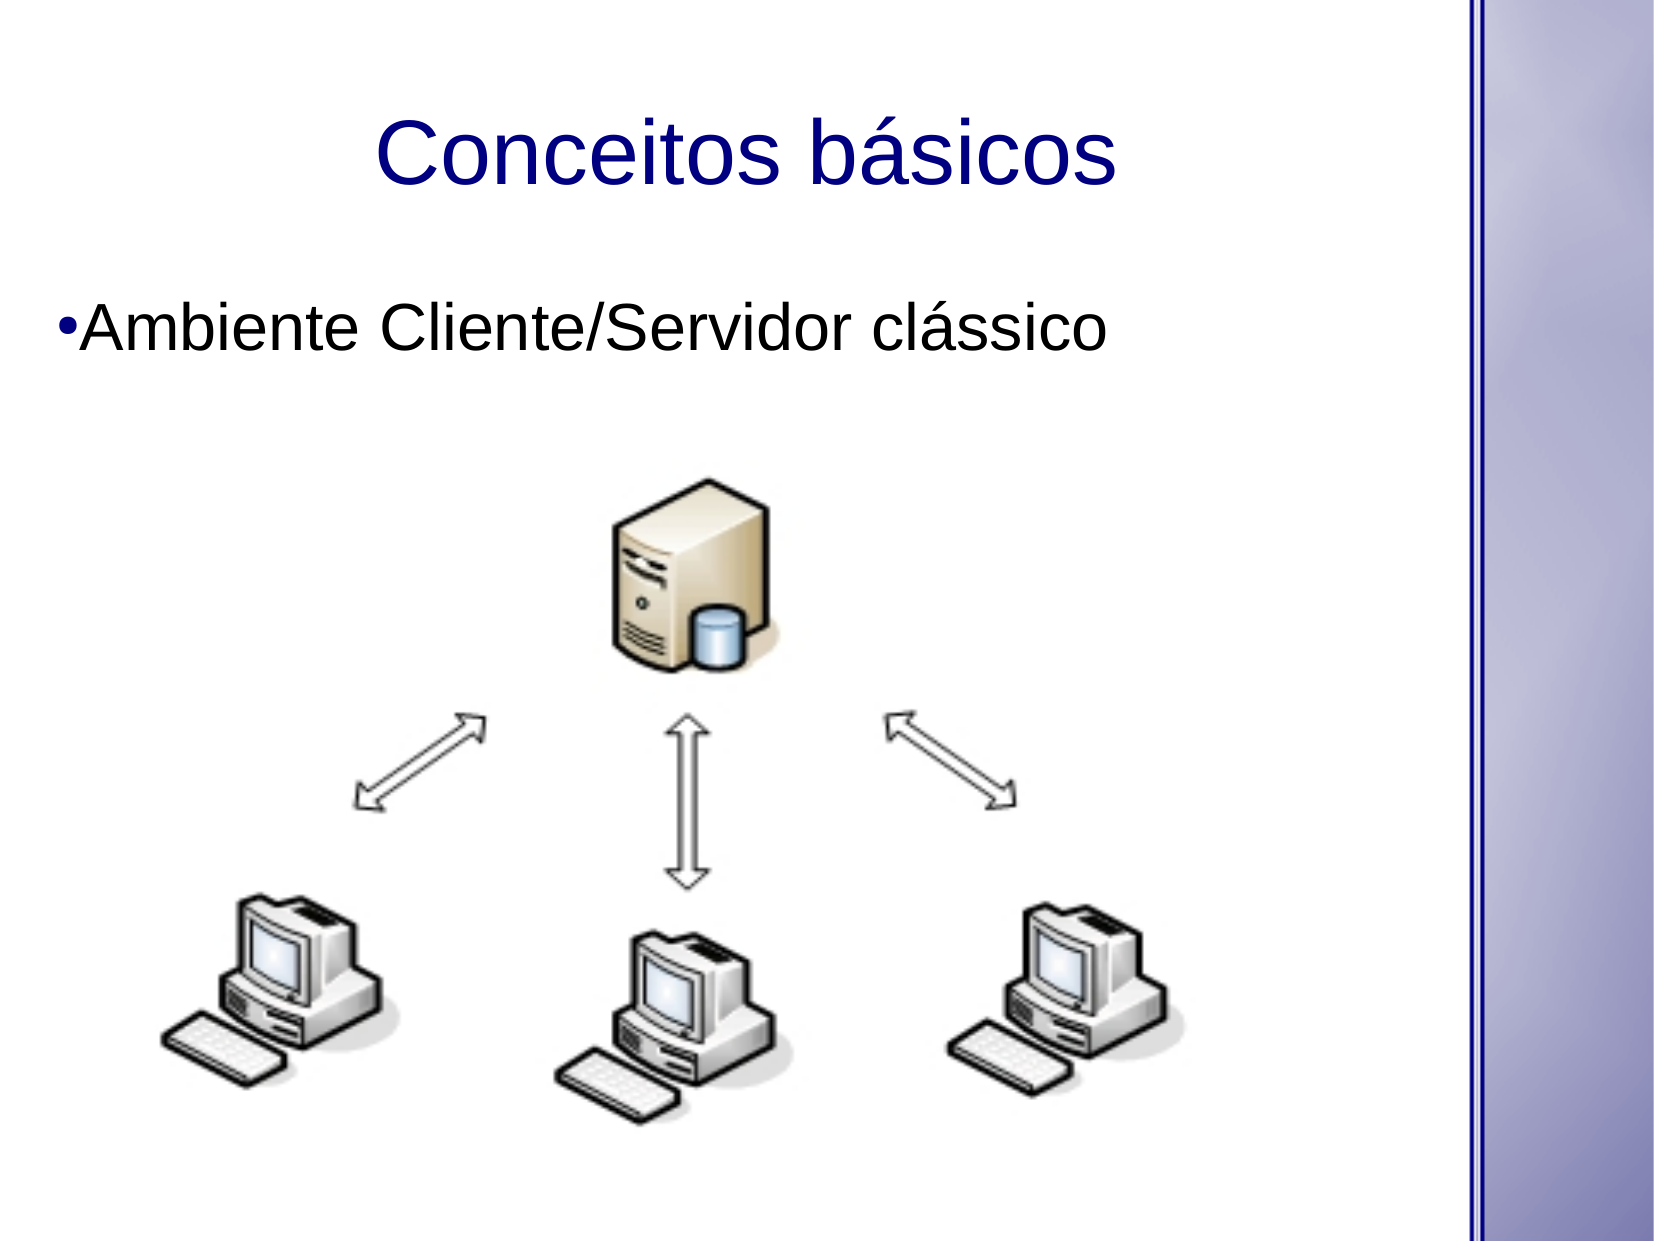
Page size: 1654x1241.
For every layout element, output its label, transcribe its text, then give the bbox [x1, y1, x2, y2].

picture [0, 0, 1654, 1241]
title Conceitos básicos [47, 49, 1447, 257]
list Ambiente Cliente/Servidor clássico [47, 290, 1447, 1241]
picture [155, 413, 1308, 1182]
